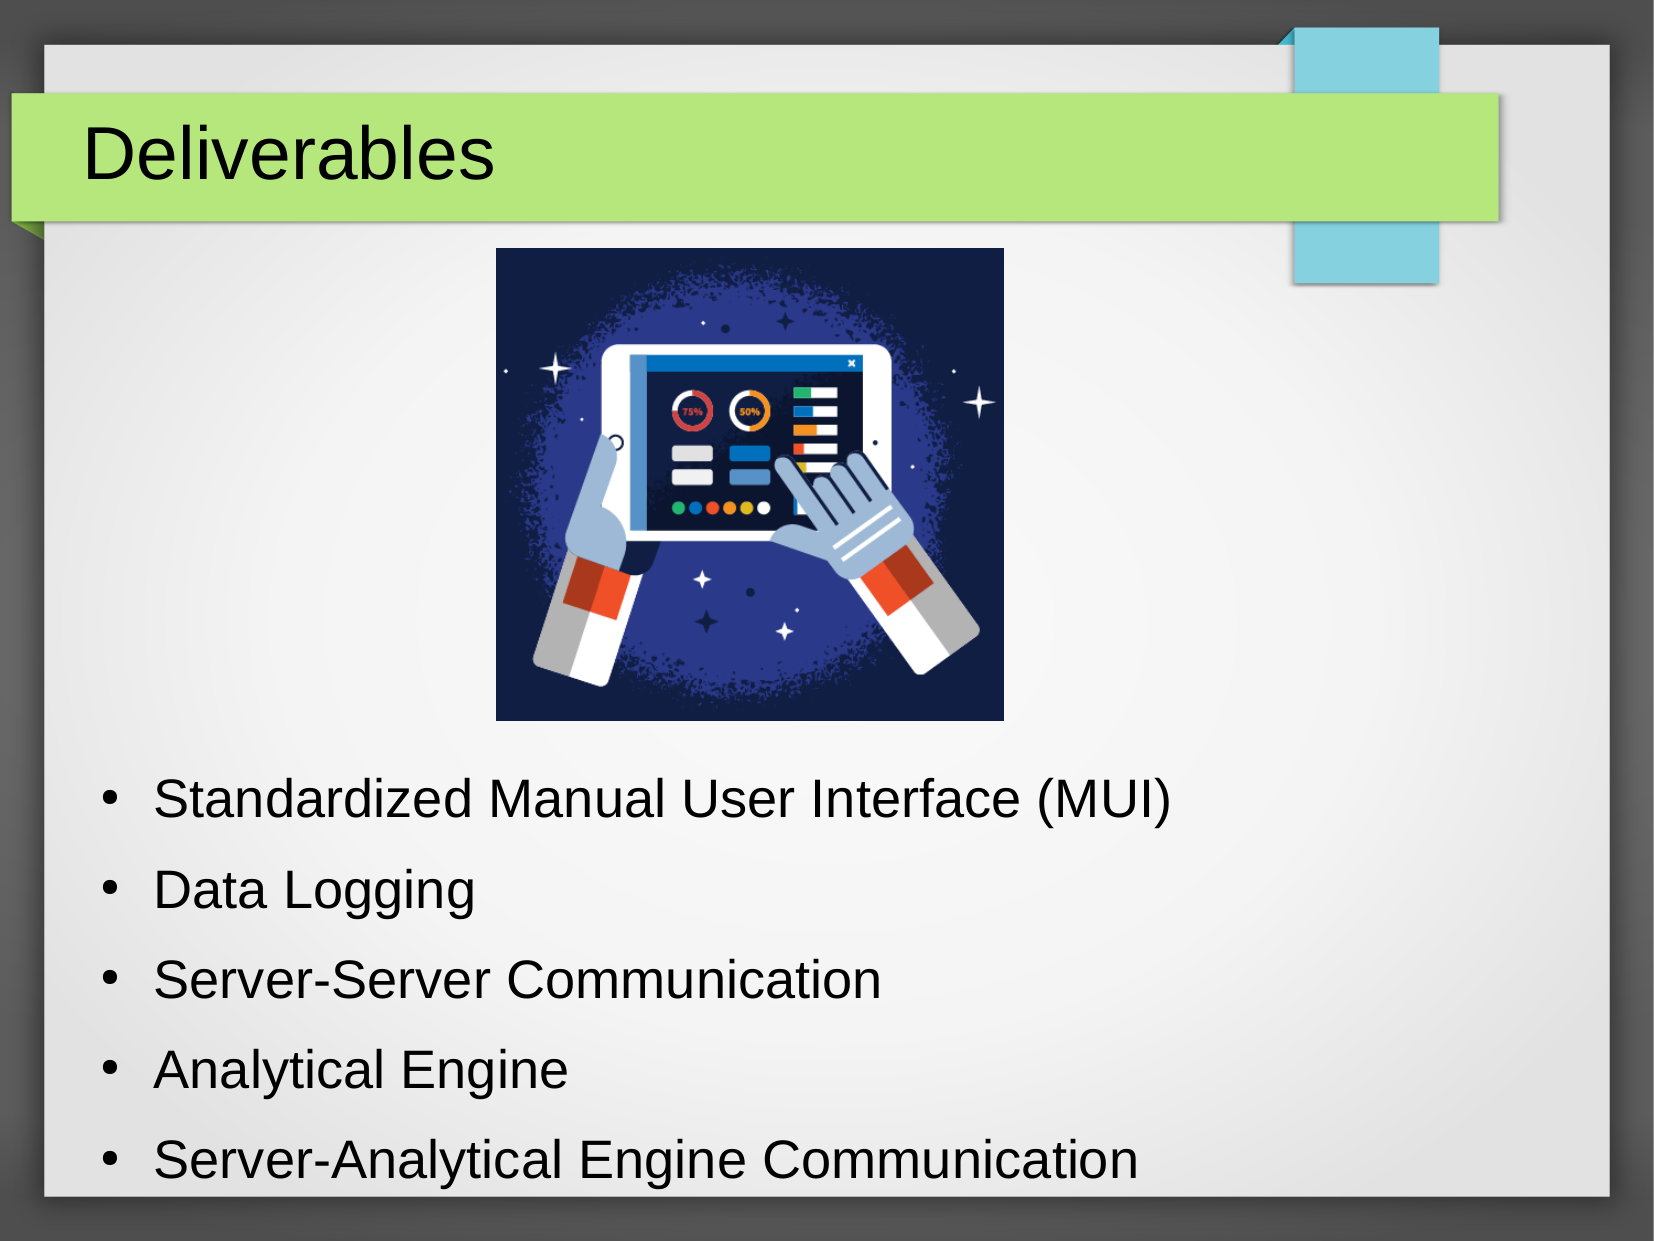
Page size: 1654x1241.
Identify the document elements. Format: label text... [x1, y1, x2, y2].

list Standardized Manual User Interface (MUI) Data Logging Server-Server Communication Analytical Engine Server-Analytical Engine Communication [82, 768, 1571, 1241]
title Deliverables [82, 94, 1264, 213]
picture [0, 0, 1654, 1241]
